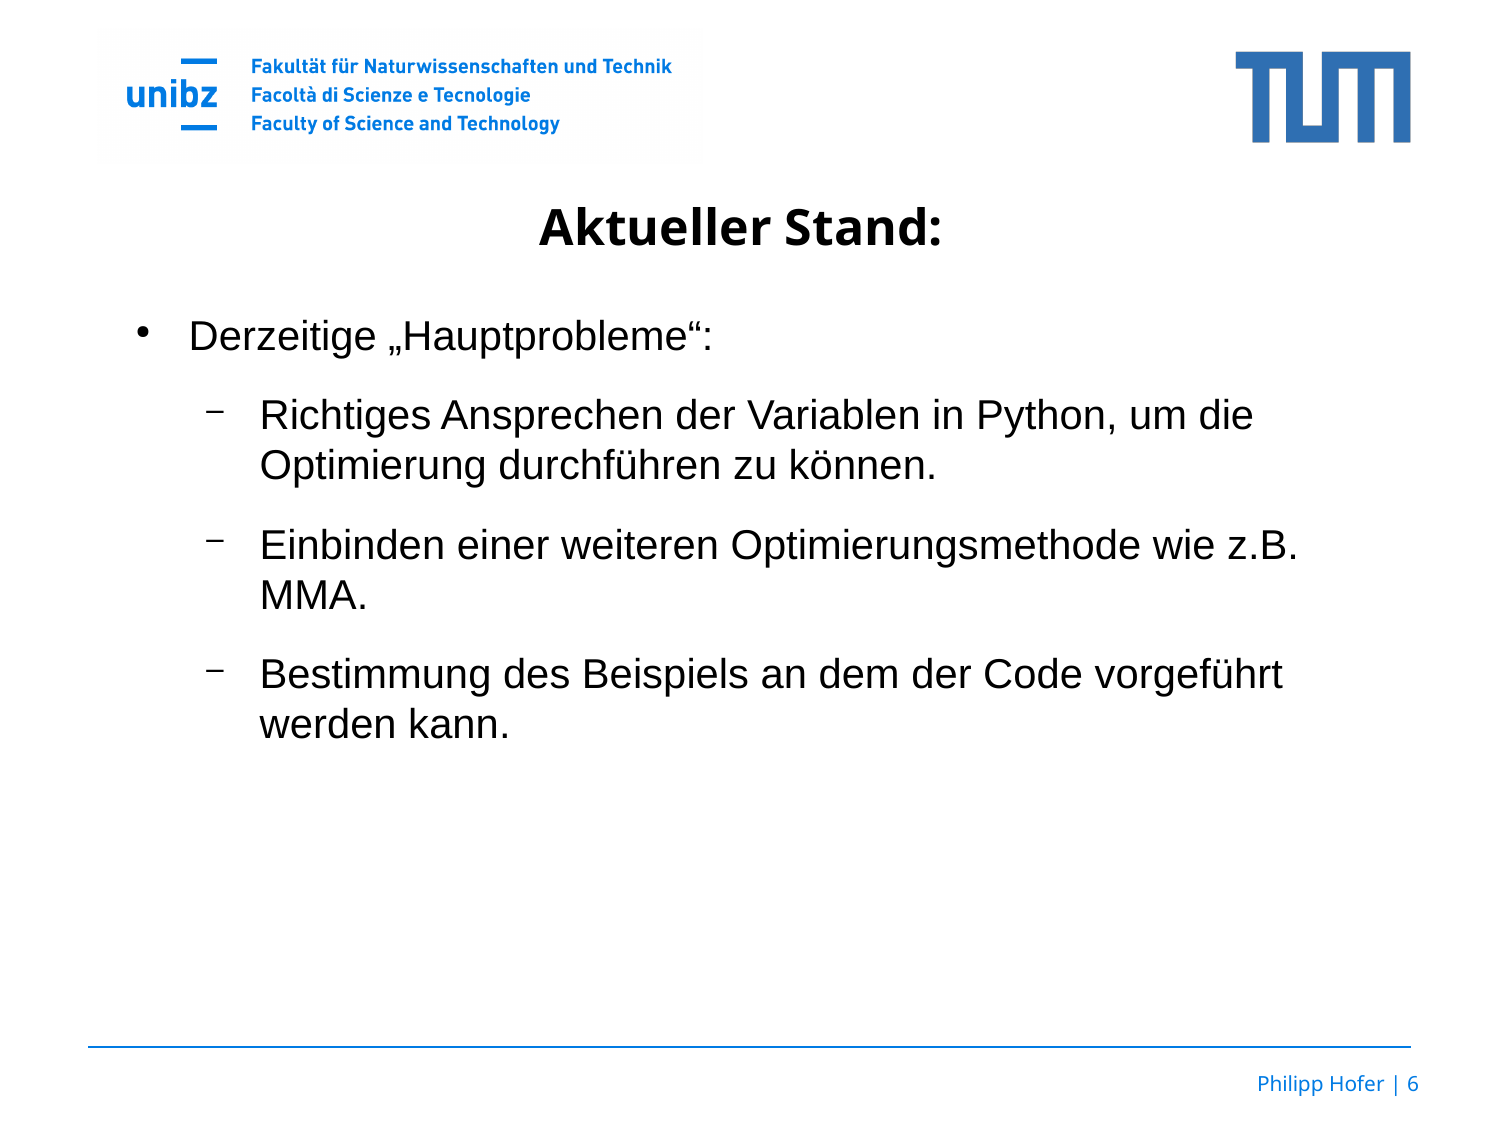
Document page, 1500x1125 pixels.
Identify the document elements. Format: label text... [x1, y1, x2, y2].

text_box Derzeitige „Hauptprobleme“: Richtiges Ansprechen der Variablen in Python, um die Optimierung durchführen zu können. Einbinden einer weiteren Optimierungsmethode wie z.B. MMA. Bestimmung des Beispiels an dem der Code vorgeführt werden kann. [103, 221, 1335, 957]
text_box Aktueller Stand: [103, 137, 1397, 300]
picture [97, 28, 703, 164]
picture [1145, 0, 1500, 233]
